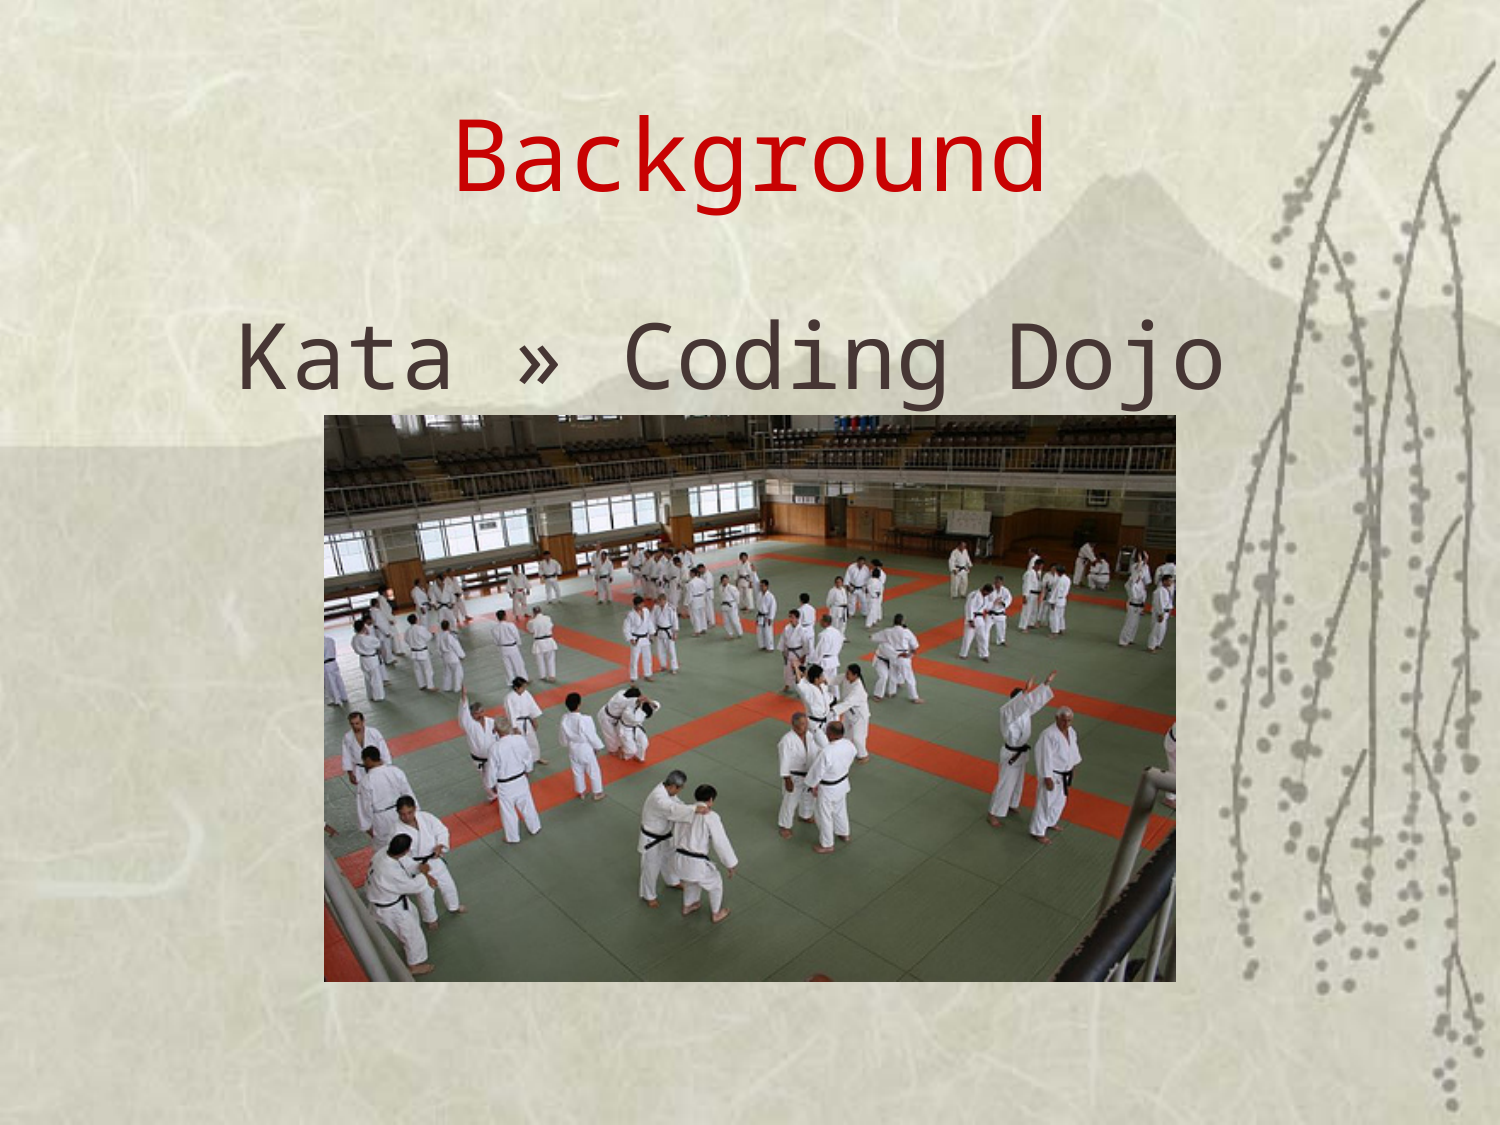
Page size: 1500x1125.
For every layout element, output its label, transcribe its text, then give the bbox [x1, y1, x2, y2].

picture [0, 0, 1500, 1125]
title Background [112, 58, 1388, 247]
list Kata » Coding Dojo [112, 283, 1350, 959]
